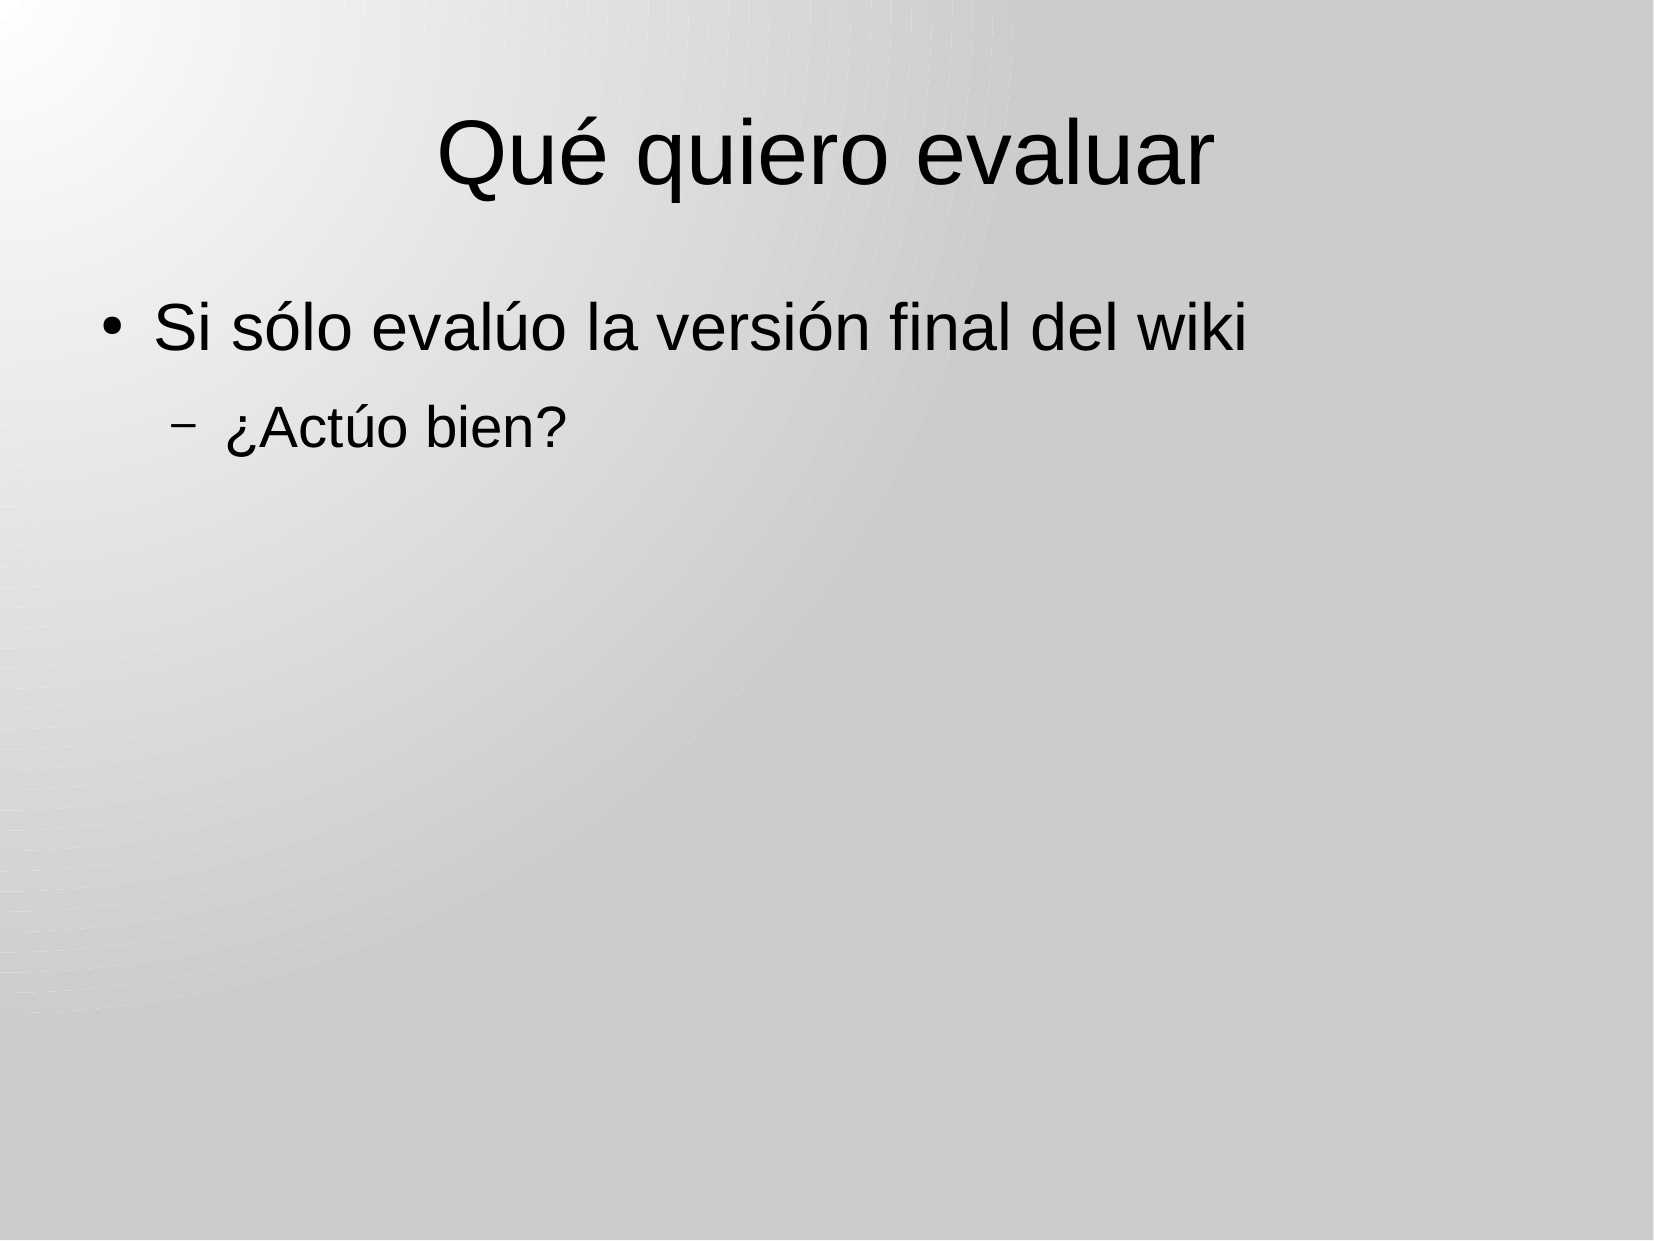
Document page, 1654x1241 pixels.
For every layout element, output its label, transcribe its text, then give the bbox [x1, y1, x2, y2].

list Si sólo evalúo la versión final del wiki ¿Actúo bien? [82, 290, 1538, 1109]
title Qué quiero evaluar [82, 49, 1571, 257]
